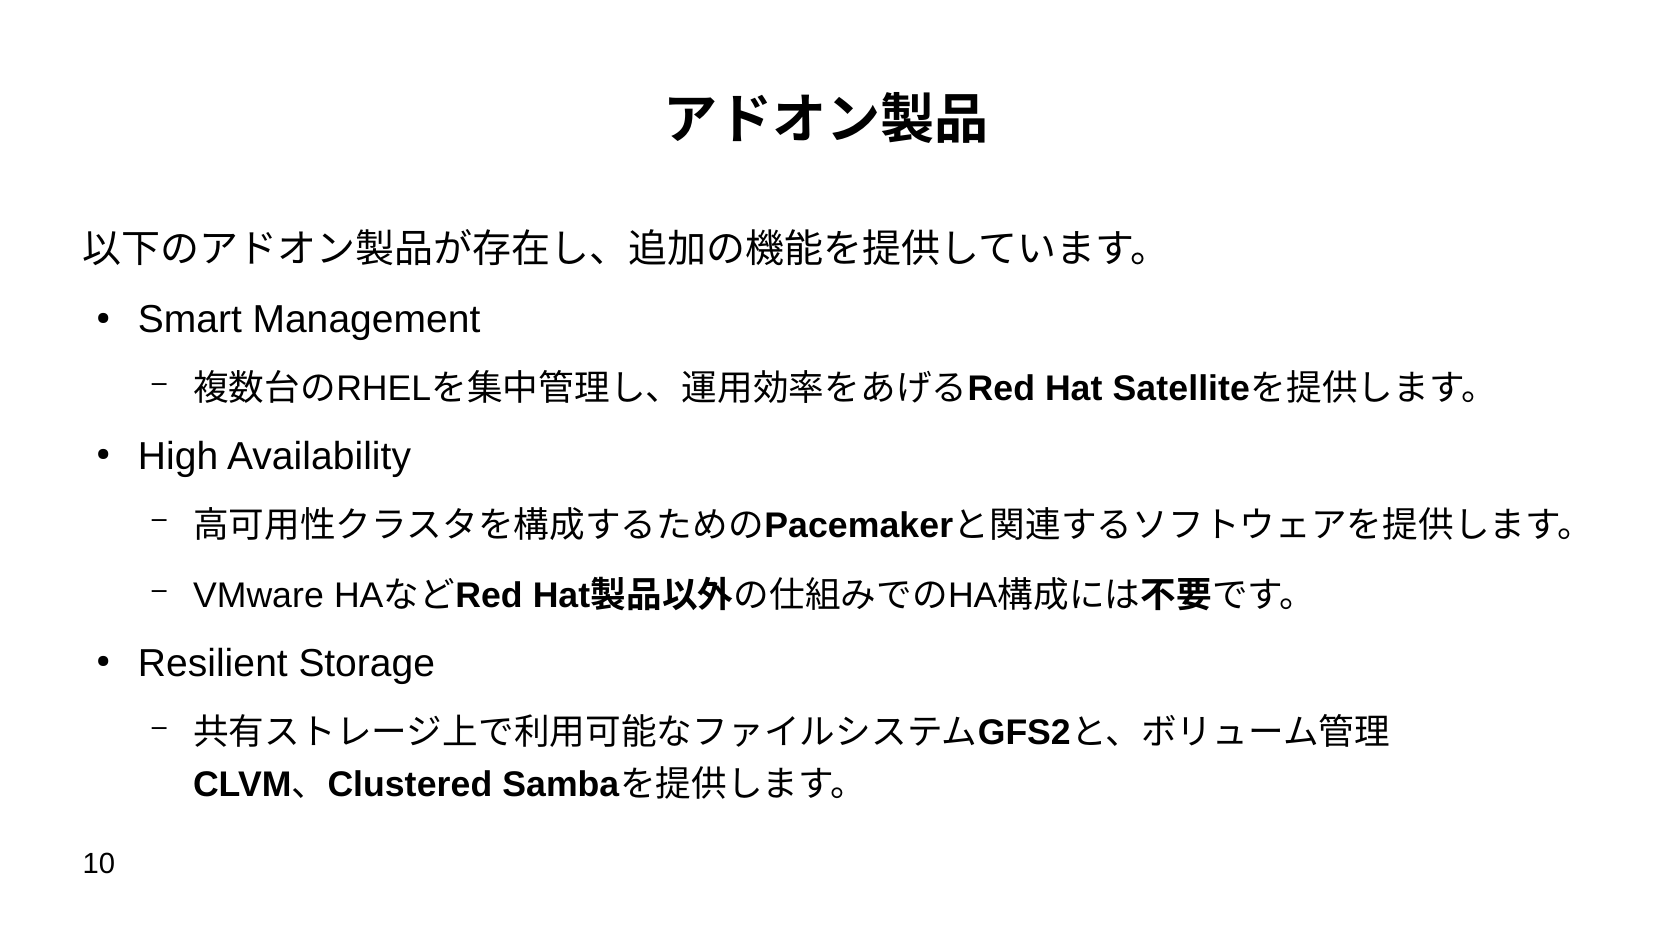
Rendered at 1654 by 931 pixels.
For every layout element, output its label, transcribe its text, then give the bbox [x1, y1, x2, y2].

title アドオン製品 [82, 37, 1571, 193]
list 以下のアドオン製品が存在し、追加の機能を提供しています。 Smart Management 複数台のRHELを集中管理し、運用効率をあげるRed Hat Satelliteを提供します。 High Availability 高可用性クラスタを構成するためのPacemakerと関連するソフトウェアを提供します。 VMware HAなどRed Hat製品以外の仕組みでのHA構成には不要です。 Resilient Storage 共有ストレージ上で利用可能なファイルシステムGFS2と、ボリューム管理CLVM、Clustered Sambaを提供します。 [82, 217, 1610, 827]
